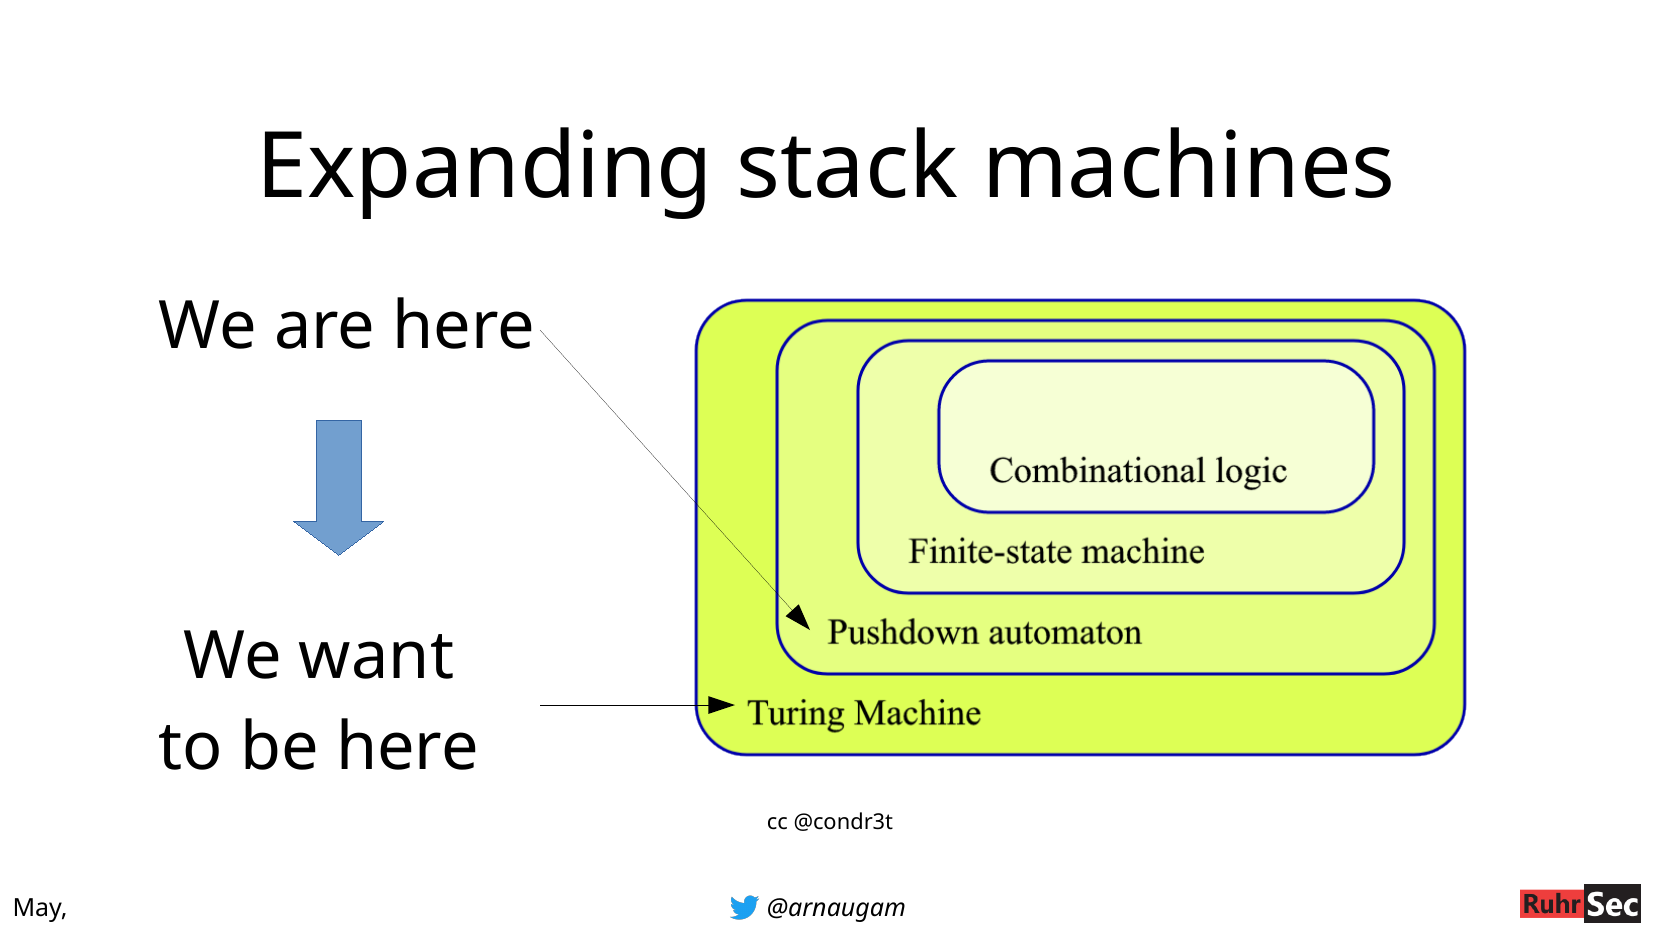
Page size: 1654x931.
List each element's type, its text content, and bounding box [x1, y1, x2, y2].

text_box [293, 420, 384, 556]
text_box We want to be here [143, 600, 519, 776]
picture [1520, 884, 1641, 923]
text_box cc @condr3t [752, 798, 901, 841]
picture [721, 884, 768, 931]
title Expanding stack machines [82, 84, 1571, 240]
picture [679, 275, 1486, 781]
text_box We are here [143, 270, 526, 366]
